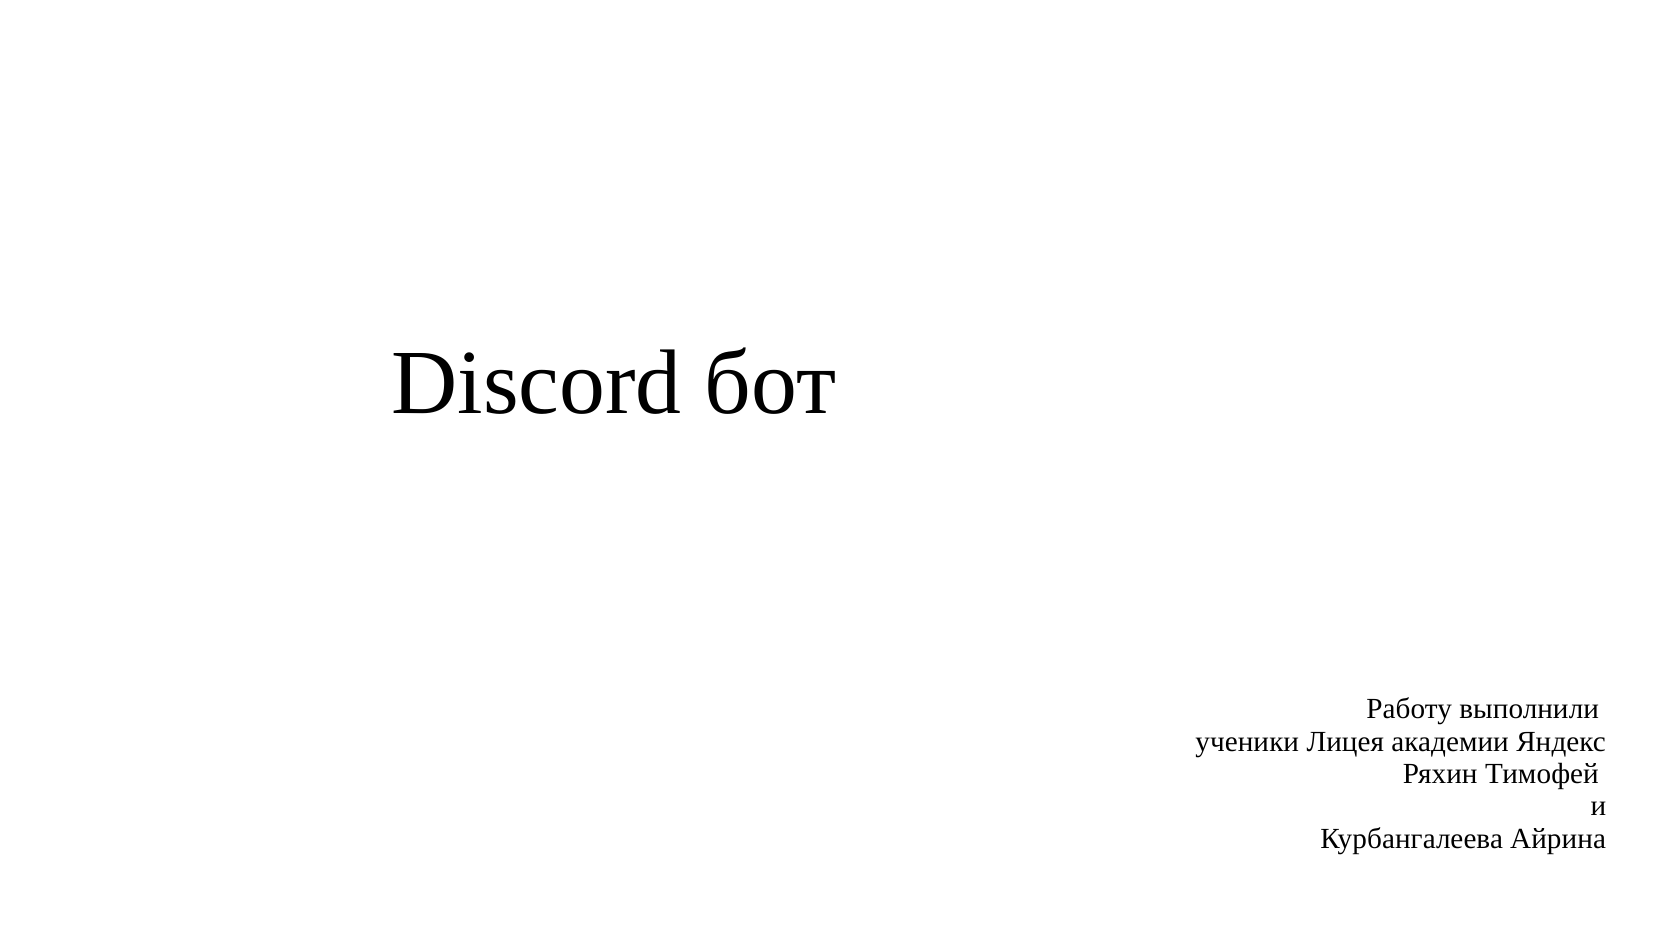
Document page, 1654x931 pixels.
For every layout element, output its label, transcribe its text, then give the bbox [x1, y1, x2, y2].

subtitle Работу выполнили ученики Лицея академии Яндекс Ряхин Тимофей и Курбангалеева Айрина [1157, 661, 1607, 886]
title Discord бот [0, 305, 1359, 461]
